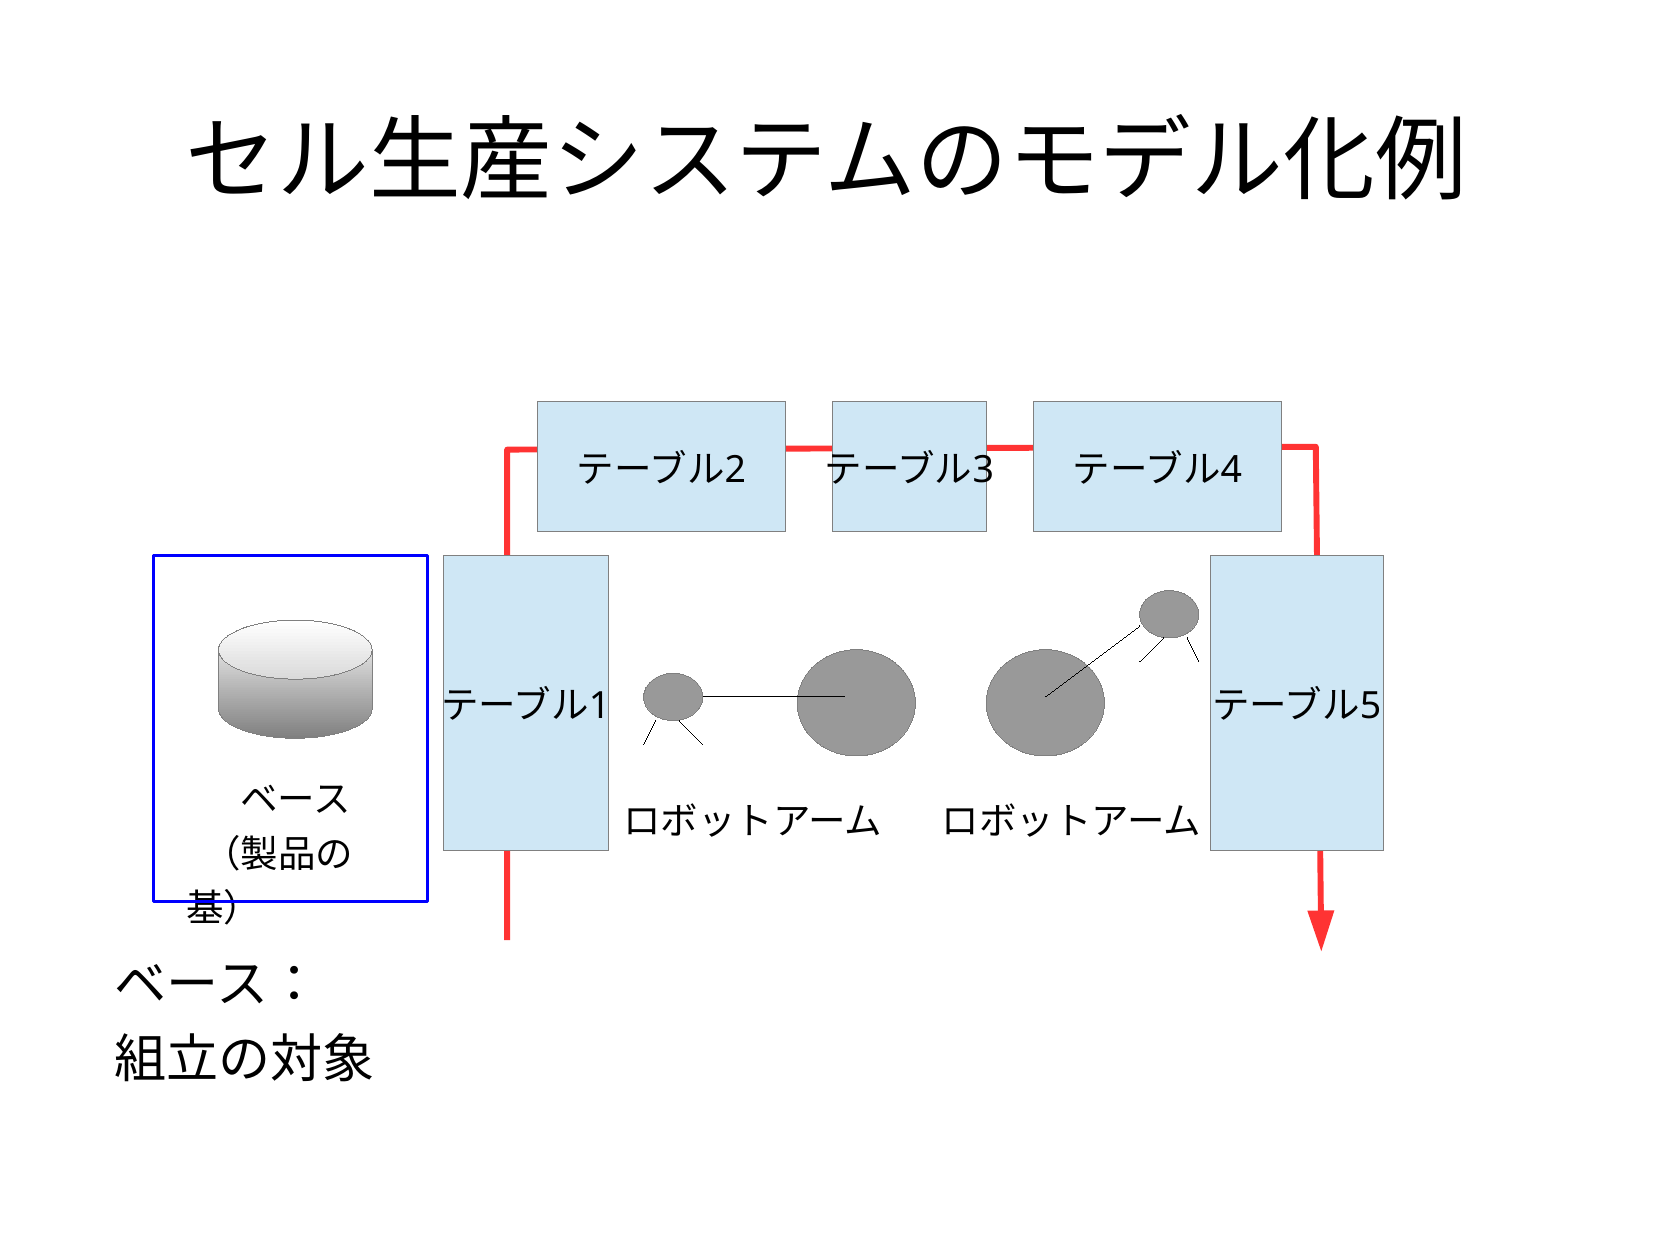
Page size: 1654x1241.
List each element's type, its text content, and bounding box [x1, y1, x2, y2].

text_box [153, 555, 428, 902]
text_box テーブル4 [1033, 401, 1282, 532]
title セル生産システムのモデル化例 [82, 49, 1571, 257]
text_box [986, 649, 1105, 756]
text_box [797, 649, 916, 756]
text_box ロボットアーム [608, 783, 916, 837]
text_box [643, 673, 703, 721]
text_box [1139, 590, 1199, 638]
text_box ベース： 組立の対象 [99, 934, 479, 1055]
text_box テーブル5 [1210, 555, 1384, 851]
text_box ロボットアーム [927, 783, 1235, 837]
text_box テーブル2 [537, 401, 786, 532]
text_box テーブル3 [832, 401, 987, 532]
text_box テーブル1 [443, 555, 609, 851]
